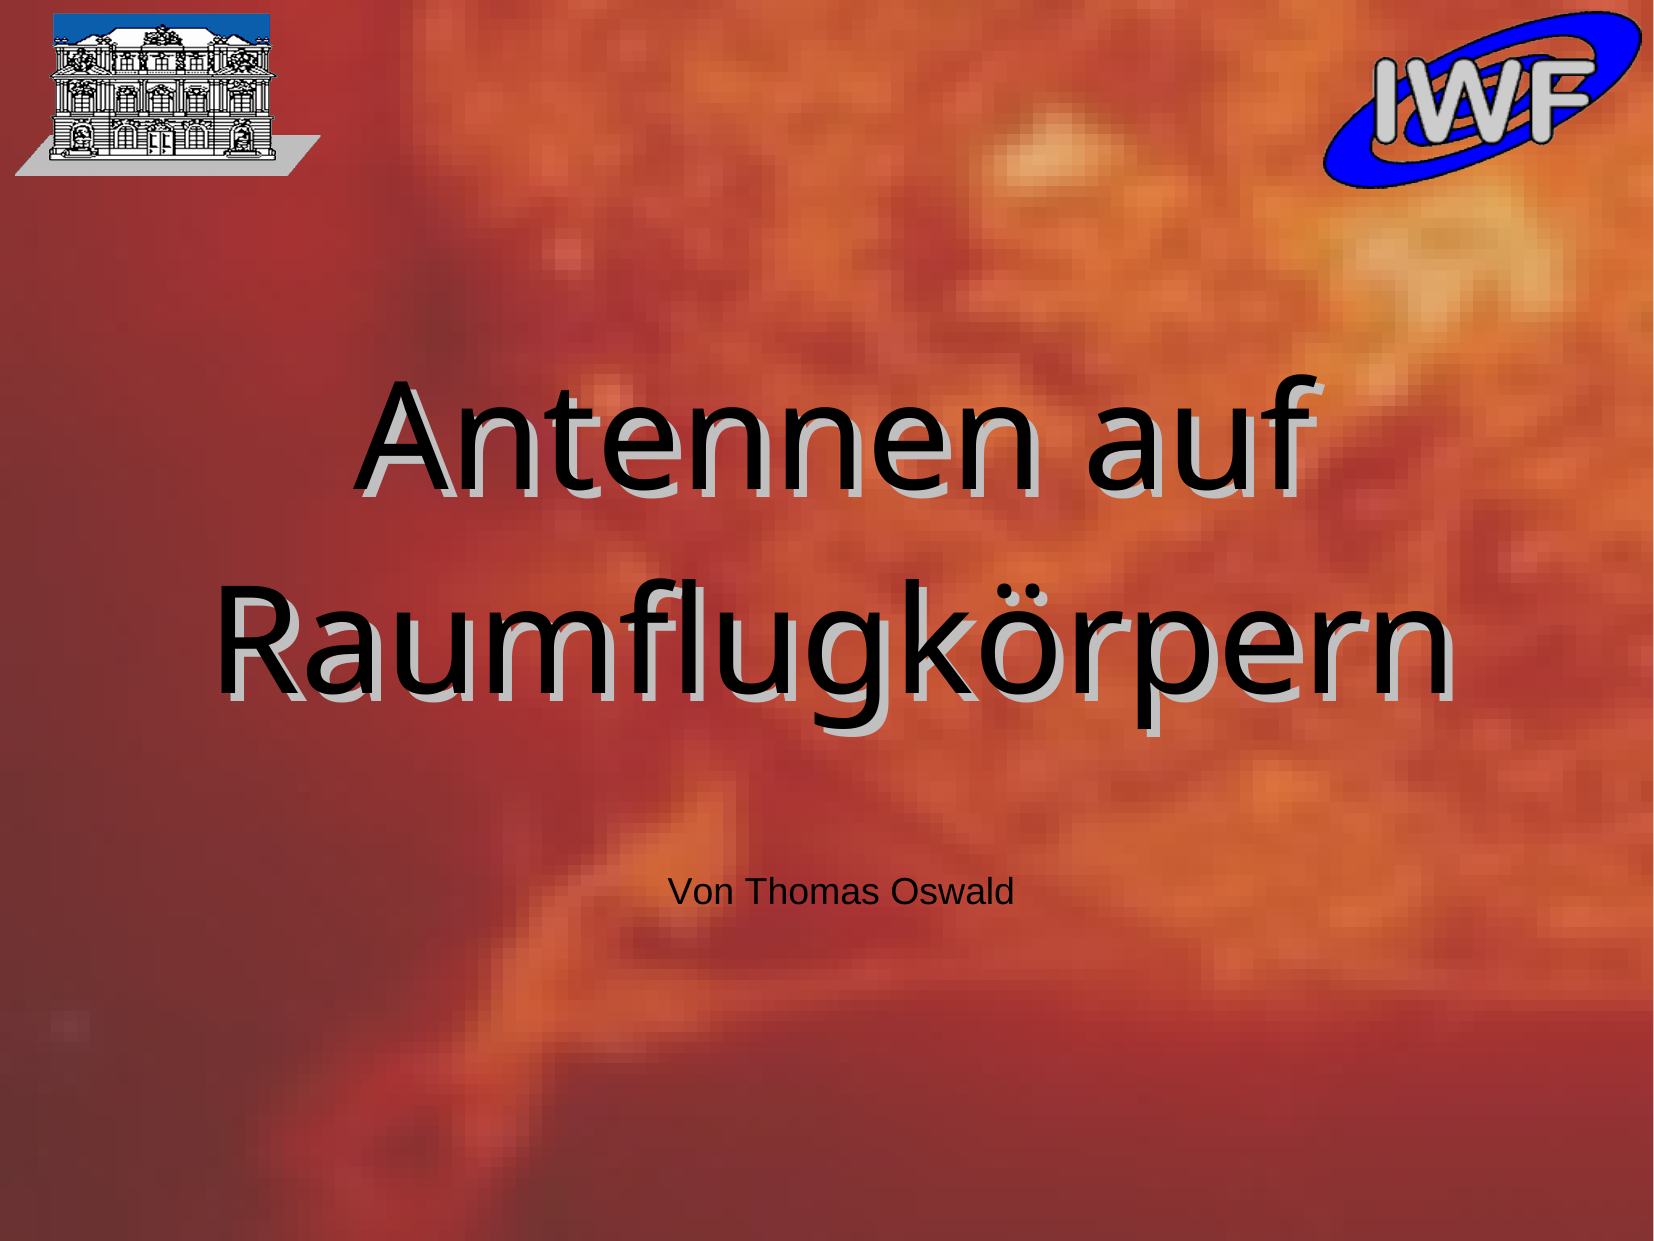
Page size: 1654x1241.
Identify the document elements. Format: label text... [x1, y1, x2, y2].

text_box Von Thomas Oswald [620, 863, 1063, 921]
title Antennen auf Raumflugkörpern [88, 313, 1577, 958]
picture [0, 0, 1654, 1241]
